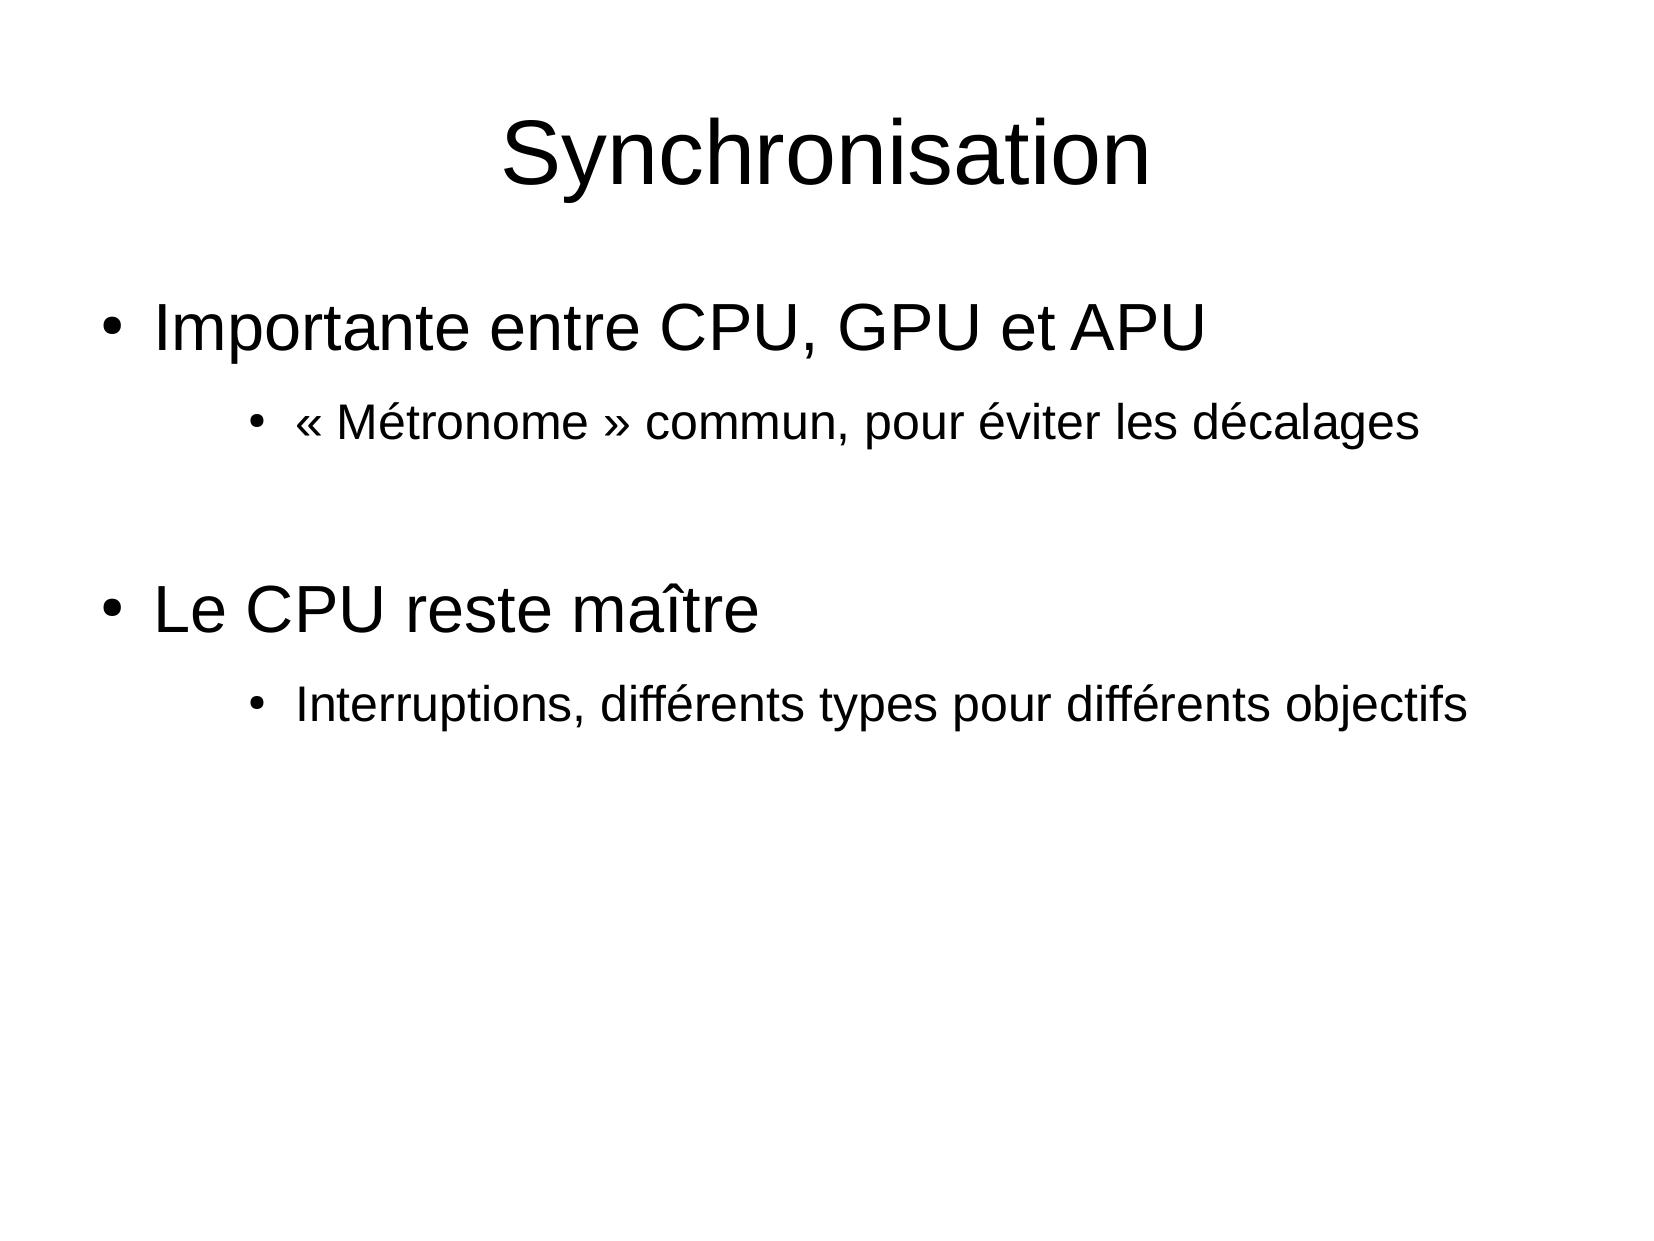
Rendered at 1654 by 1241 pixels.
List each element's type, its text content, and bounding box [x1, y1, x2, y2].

title Synchronisation [82, 49, 1571, 257]
list Importante entre CPU, GPU et APU « Métronome » commun, pour éviter les décalages Le CPU reste maître Interruptions, différents types pour différents objectifs [82, 290, 1538, 1010]
